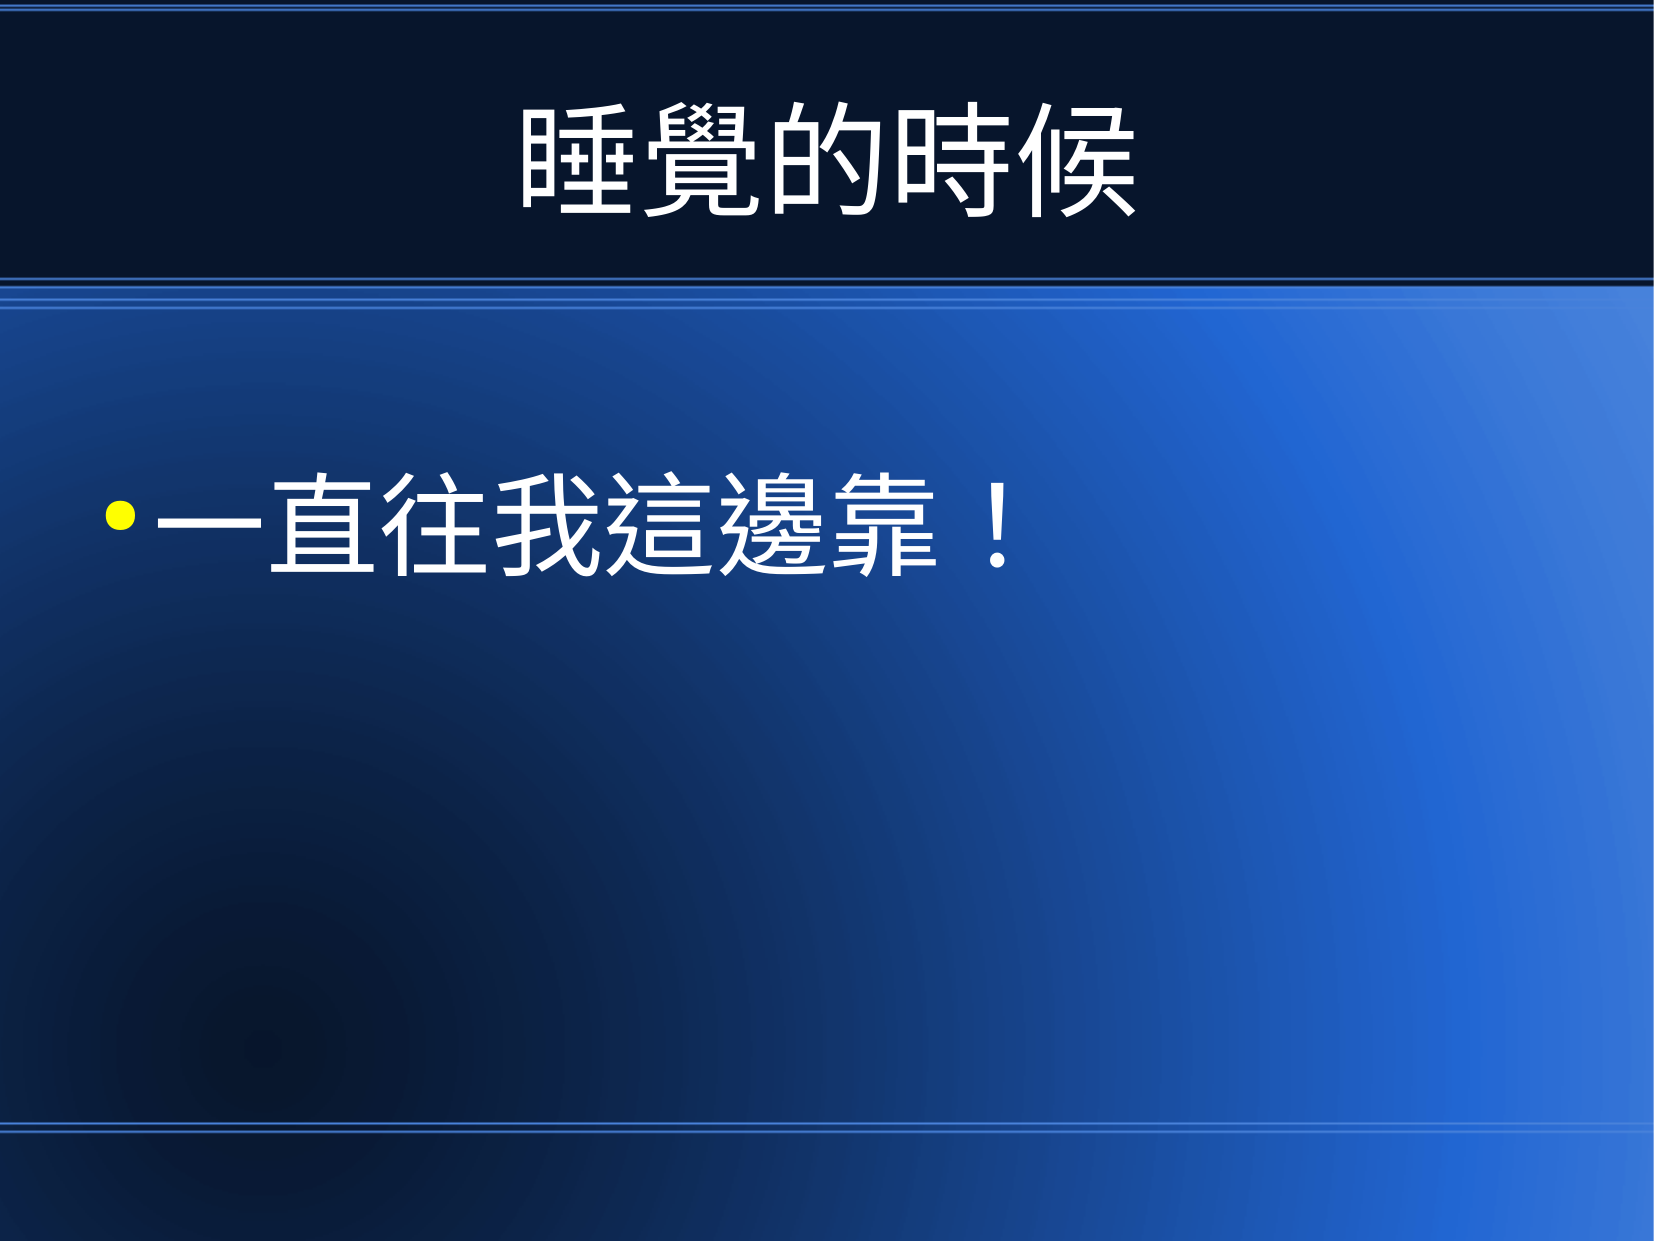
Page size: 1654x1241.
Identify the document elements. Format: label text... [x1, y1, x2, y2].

picture [0, 0, 1654, 1241]
title 睡覺的時候 [82, 49, 1571, 257]
list 一直往我這邊靠！ [82, 355, 1571, 1241]
